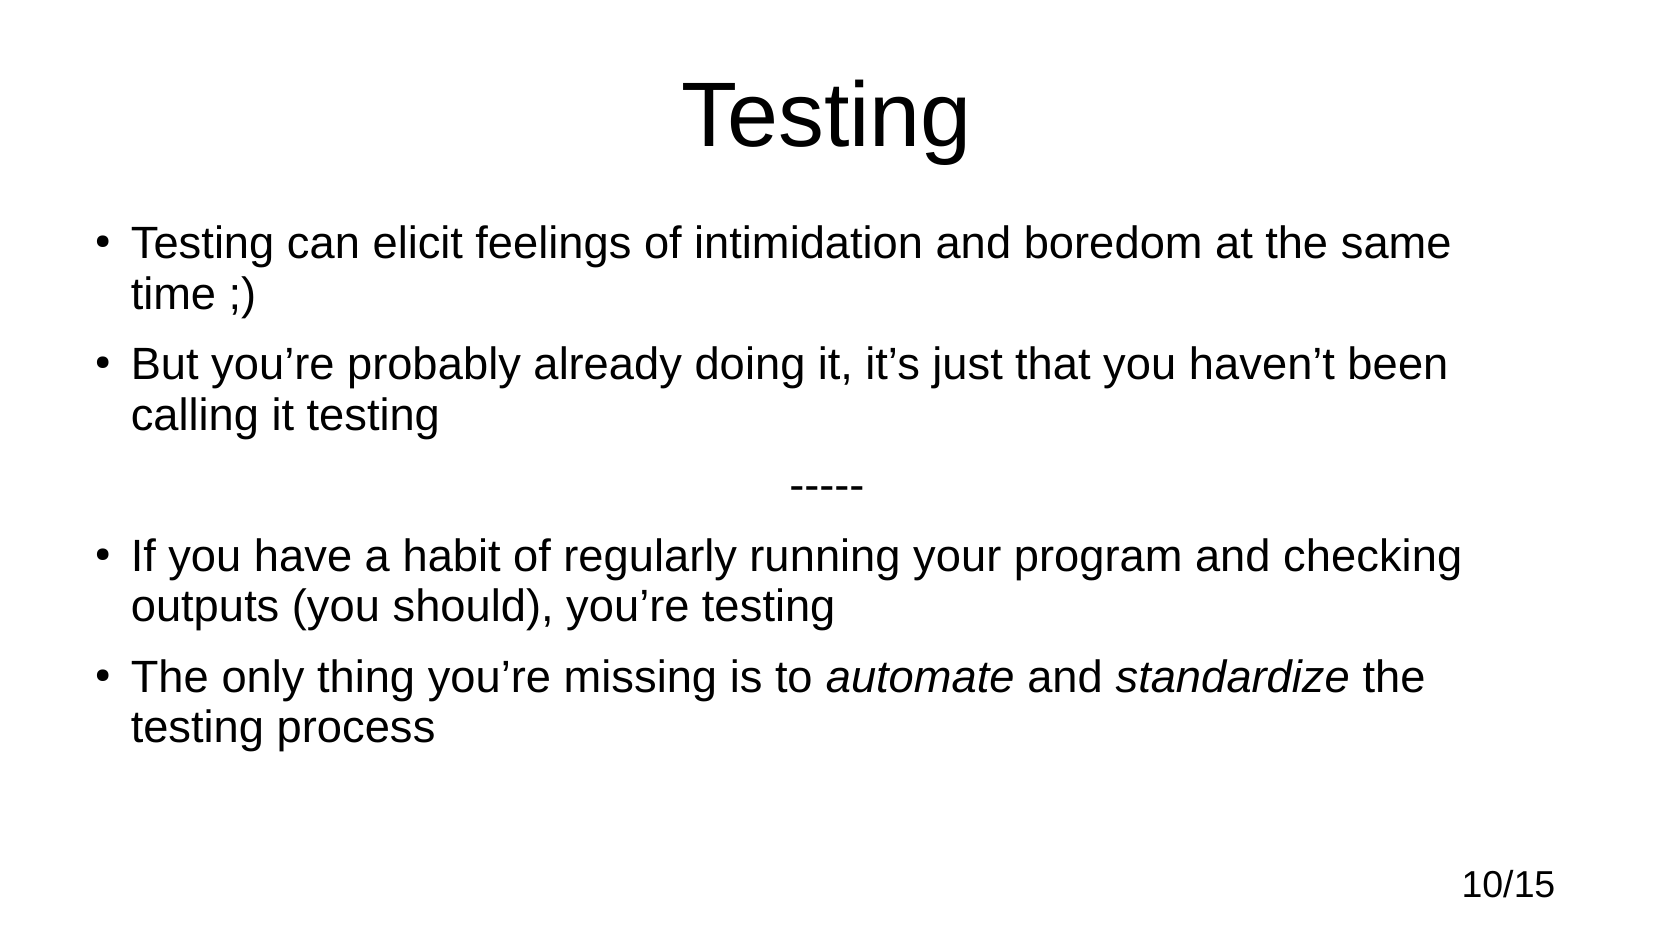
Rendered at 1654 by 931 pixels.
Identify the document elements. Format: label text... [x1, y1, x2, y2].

text_box <number>/15 [1446, 856, 1625, 931]
list Testing can elicit feelings of intimidation and boredom at the same time ;) But you’re probably already doing it, it’s just that you haven’t been calling it testing ----- If you have a habit of regularly running your program and checking outputs (you should), you’re testing The only thing you’re missing is to automate and standardize the testing process [82, 217, 1571, 758]
title Testing [82, 37, 1571, 193]
